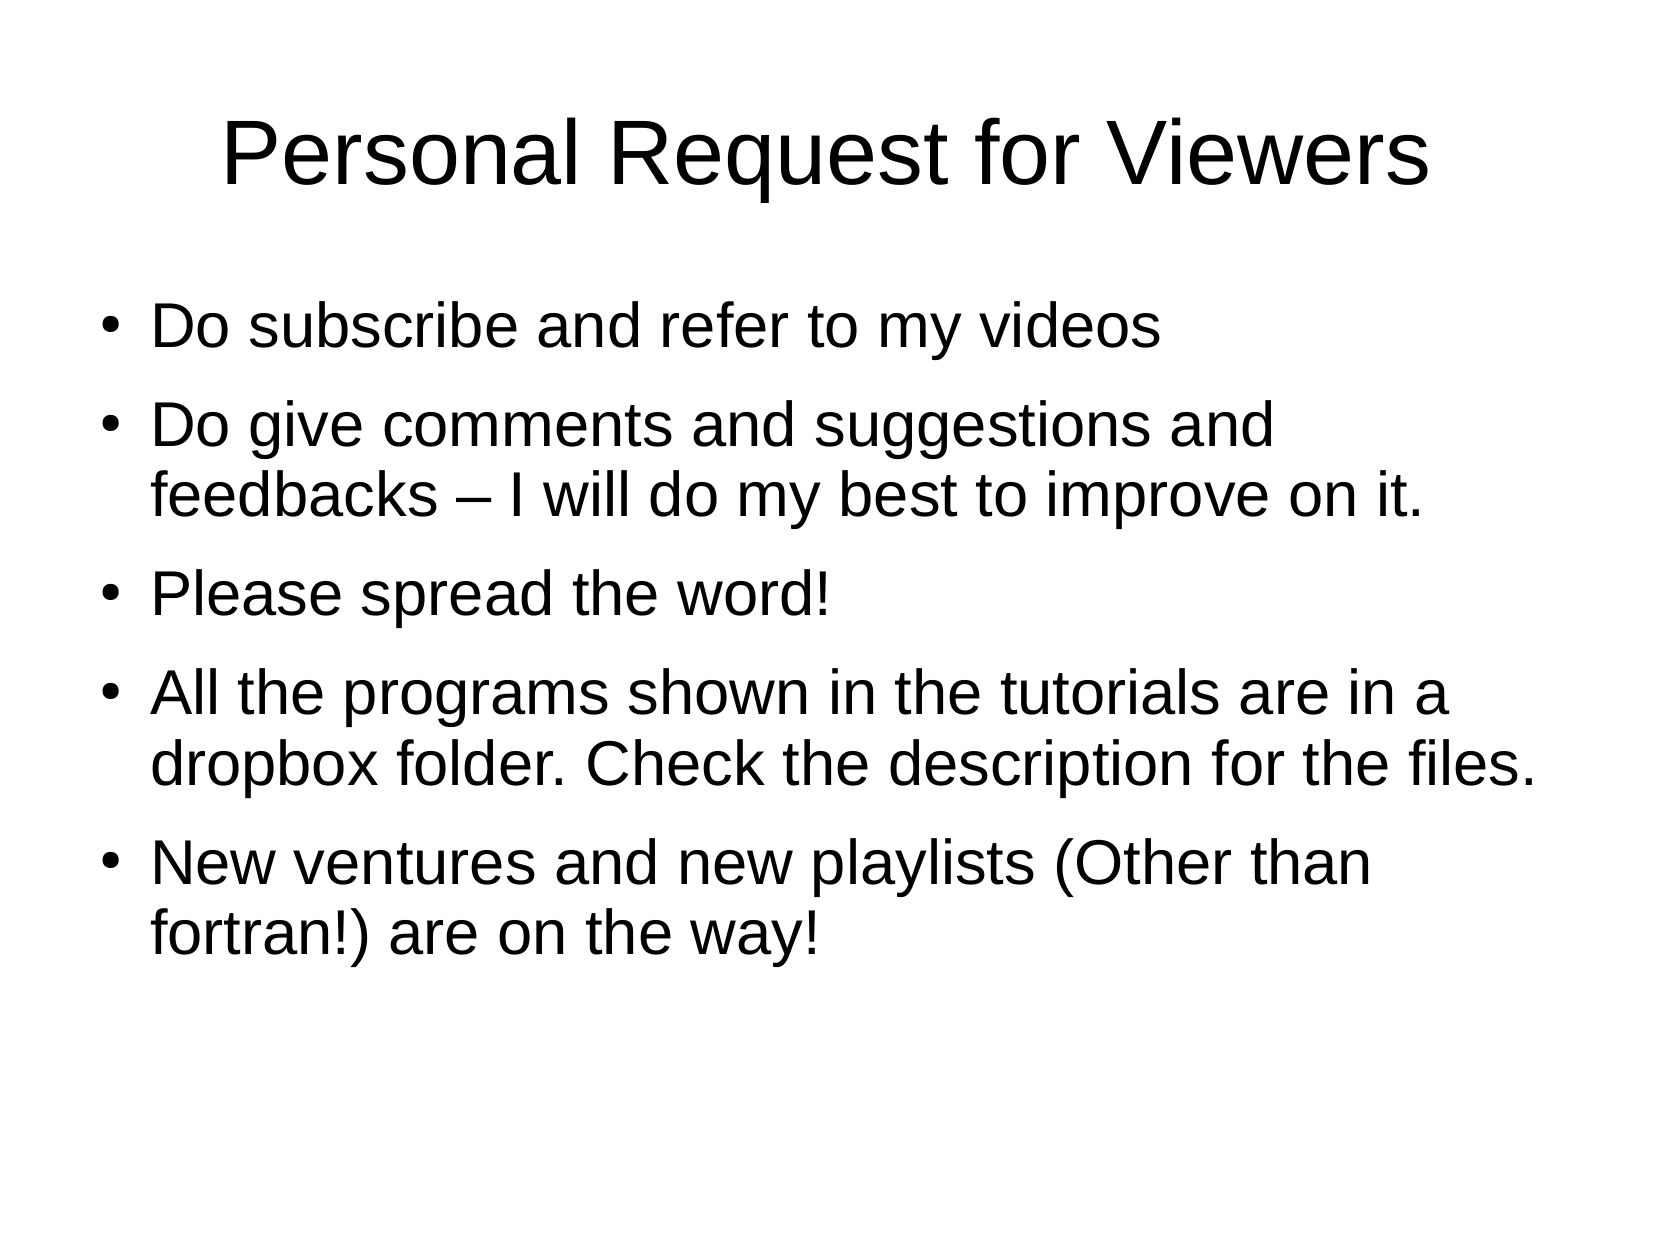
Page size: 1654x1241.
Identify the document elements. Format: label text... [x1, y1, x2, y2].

title Personal Request for Viewers [82, 49, 1571, 257]
list Do subscribe and refer to my videos Do give comments and suggestions and feedbacks – I will do my best to improve on it. Please spread the word! All the programs shown in the tutorials are in a dropbox folder. Check the description for the files. New ventures and new playlists (Other than fortran!) are on the way! [82, 290, 1571, 1010]
